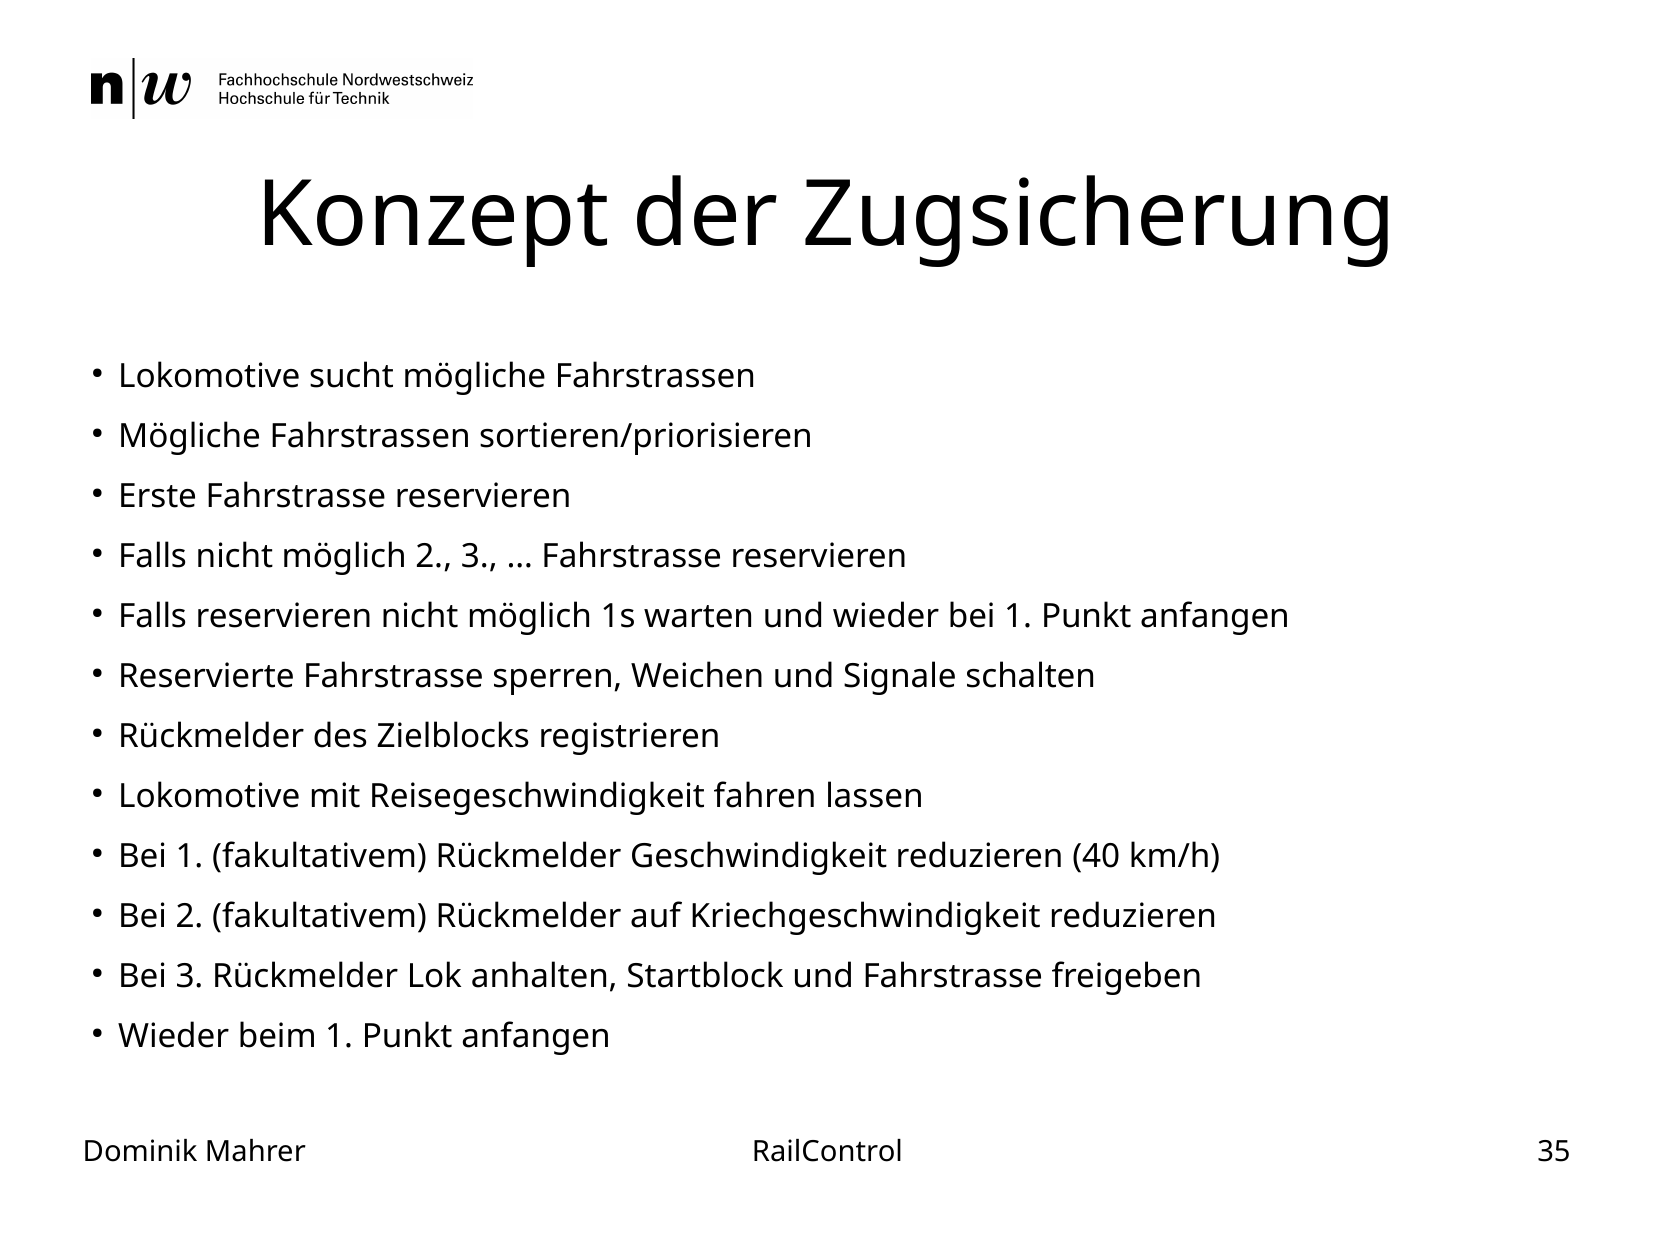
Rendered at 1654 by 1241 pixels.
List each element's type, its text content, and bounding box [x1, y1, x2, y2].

list Lokomotive sucht mögliche Fahrstrassen Mögliche Fahrstrassen sortieren/priorisieren Erste Fahrstrasse reservieren Falls nicht möglich 2., 3., … Fahrstrasse reservieren Falls reservieren nicht möglich 1s warten und wieder bei 1. Punkt anfangen Reservierte Fahrstrasse sperren, Weichen und Signale schalten Rückmelder des Zielblocks registrieren Lokomotive mit Reisegeschwindigkeit fahren lassen Bei 1. (fakultativem) Rückmelder Geschwindigkeit reduzieren (40 km/h) Bei 2. (fakultativem) Rückmelder auf Kriechgeschwindigkeit reduzieren Bei 3. Rückmelder Lok anhalten, Startblock und Fahrstrasse freigeben Wieder beim 1. Punkt anfangen [82, 351, 1571, 1063]
title Konzept der Zugsicherung [82, 153, 1571, 267]
picture [91, 58, 473, 119]
